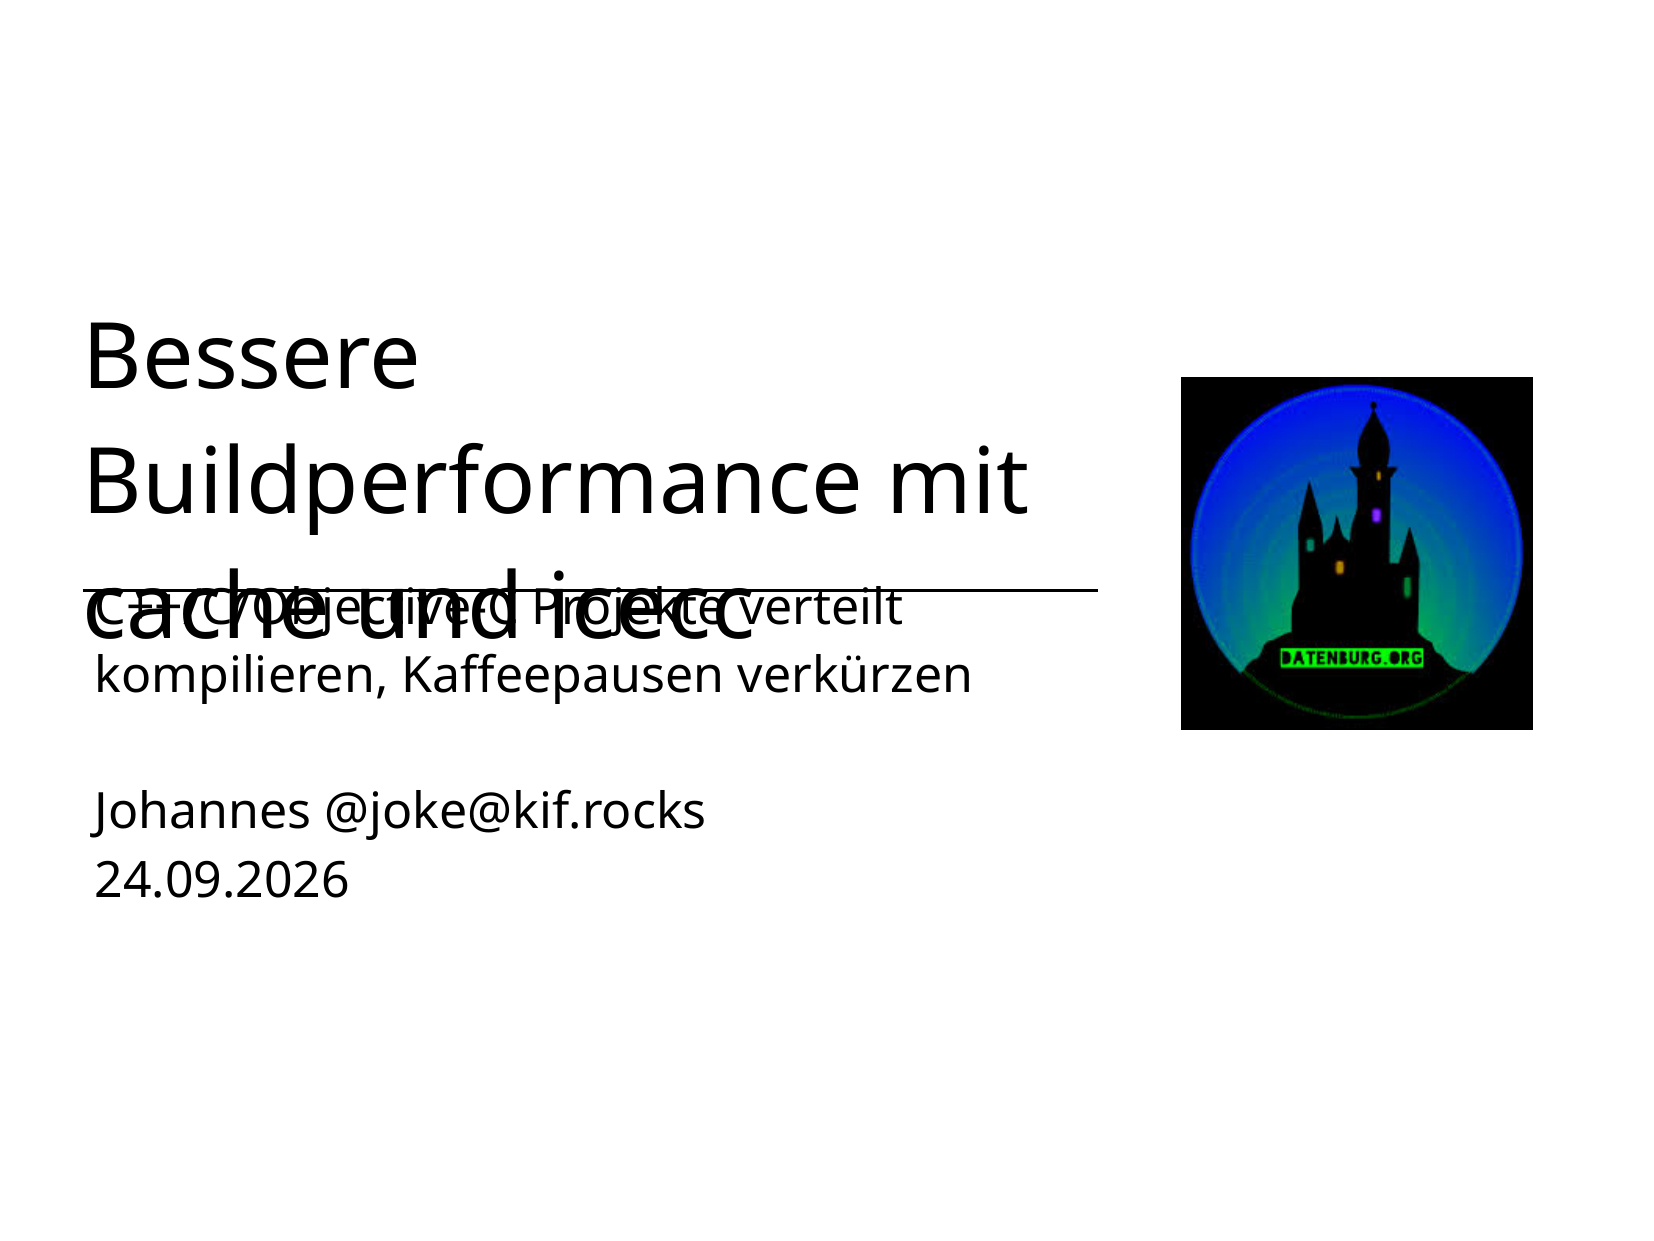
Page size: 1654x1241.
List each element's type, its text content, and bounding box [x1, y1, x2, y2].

title Bessere Buildperformance mit cache und icecc [82, 371, 1099, 585]
title C++/C/Objective-C Projekte verteilt kompilieren, Kaffeepausen verkürzen Johannes @joke@kif.rocks 13.02.2025 [94, 596, 1111, 886]
picture [1181, 377, 1533, 730]
